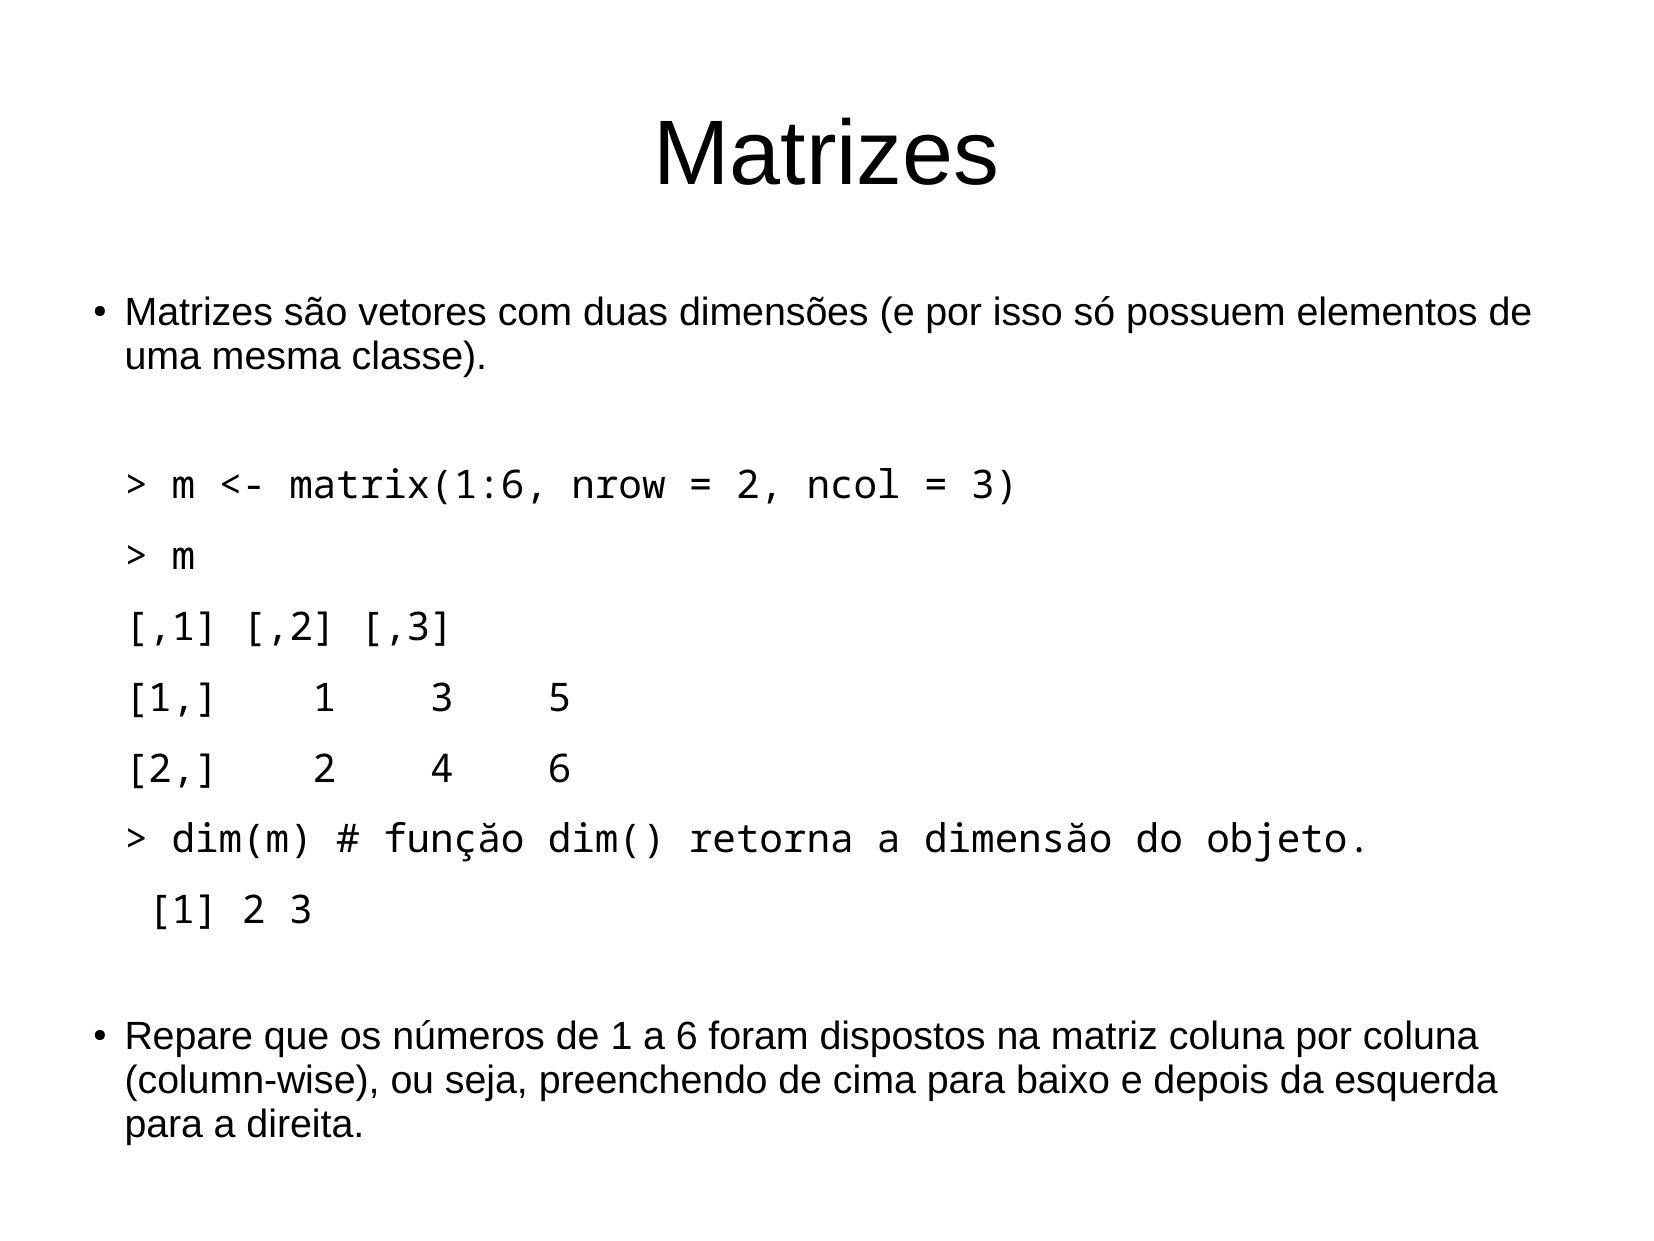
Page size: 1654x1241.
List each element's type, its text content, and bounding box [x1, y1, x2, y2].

list Matrizes são vetores com duas dimensões (e por isso só possuem elementos de uma mesma classe). > m <- matrix(1:6, nrow = 2, ncol = 3) > m [,1] [,2] [,3] [1,] 1 3 5 [2,] 2 4 6 > dim(m) # funçăo dim() retorna a dimensăo do objeto. [1] 2 3 Repare que os números de 1 a 6 foram dispostos na matriz coluna por coluna (column-wise), ou seja, preenchendo de cima para baixo e depois da esquerda para a direita. [82, 290, 1571, 1158]
title Matrizes [82, 49, 1571, 257]
